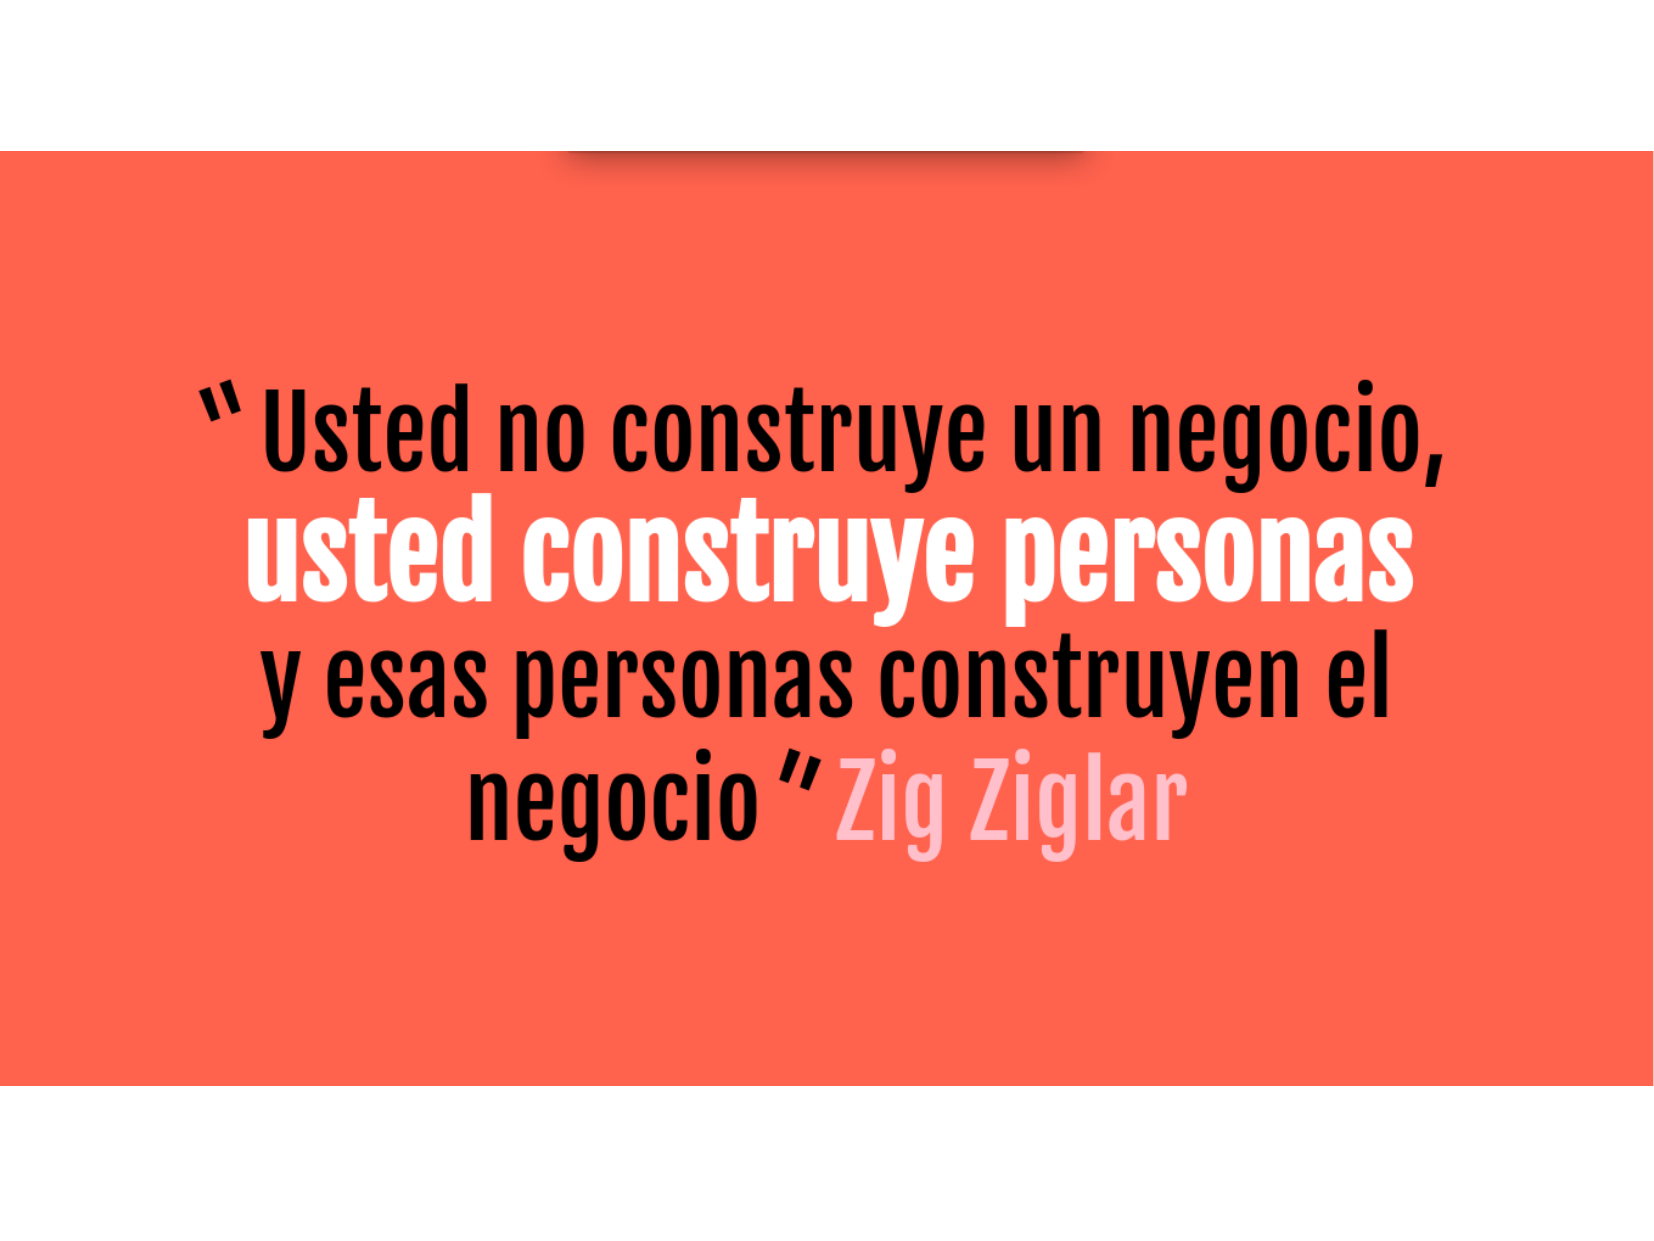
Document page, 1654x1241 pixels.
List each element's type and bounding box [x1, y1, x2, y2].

picture [0, 151, 1654, 1086]
